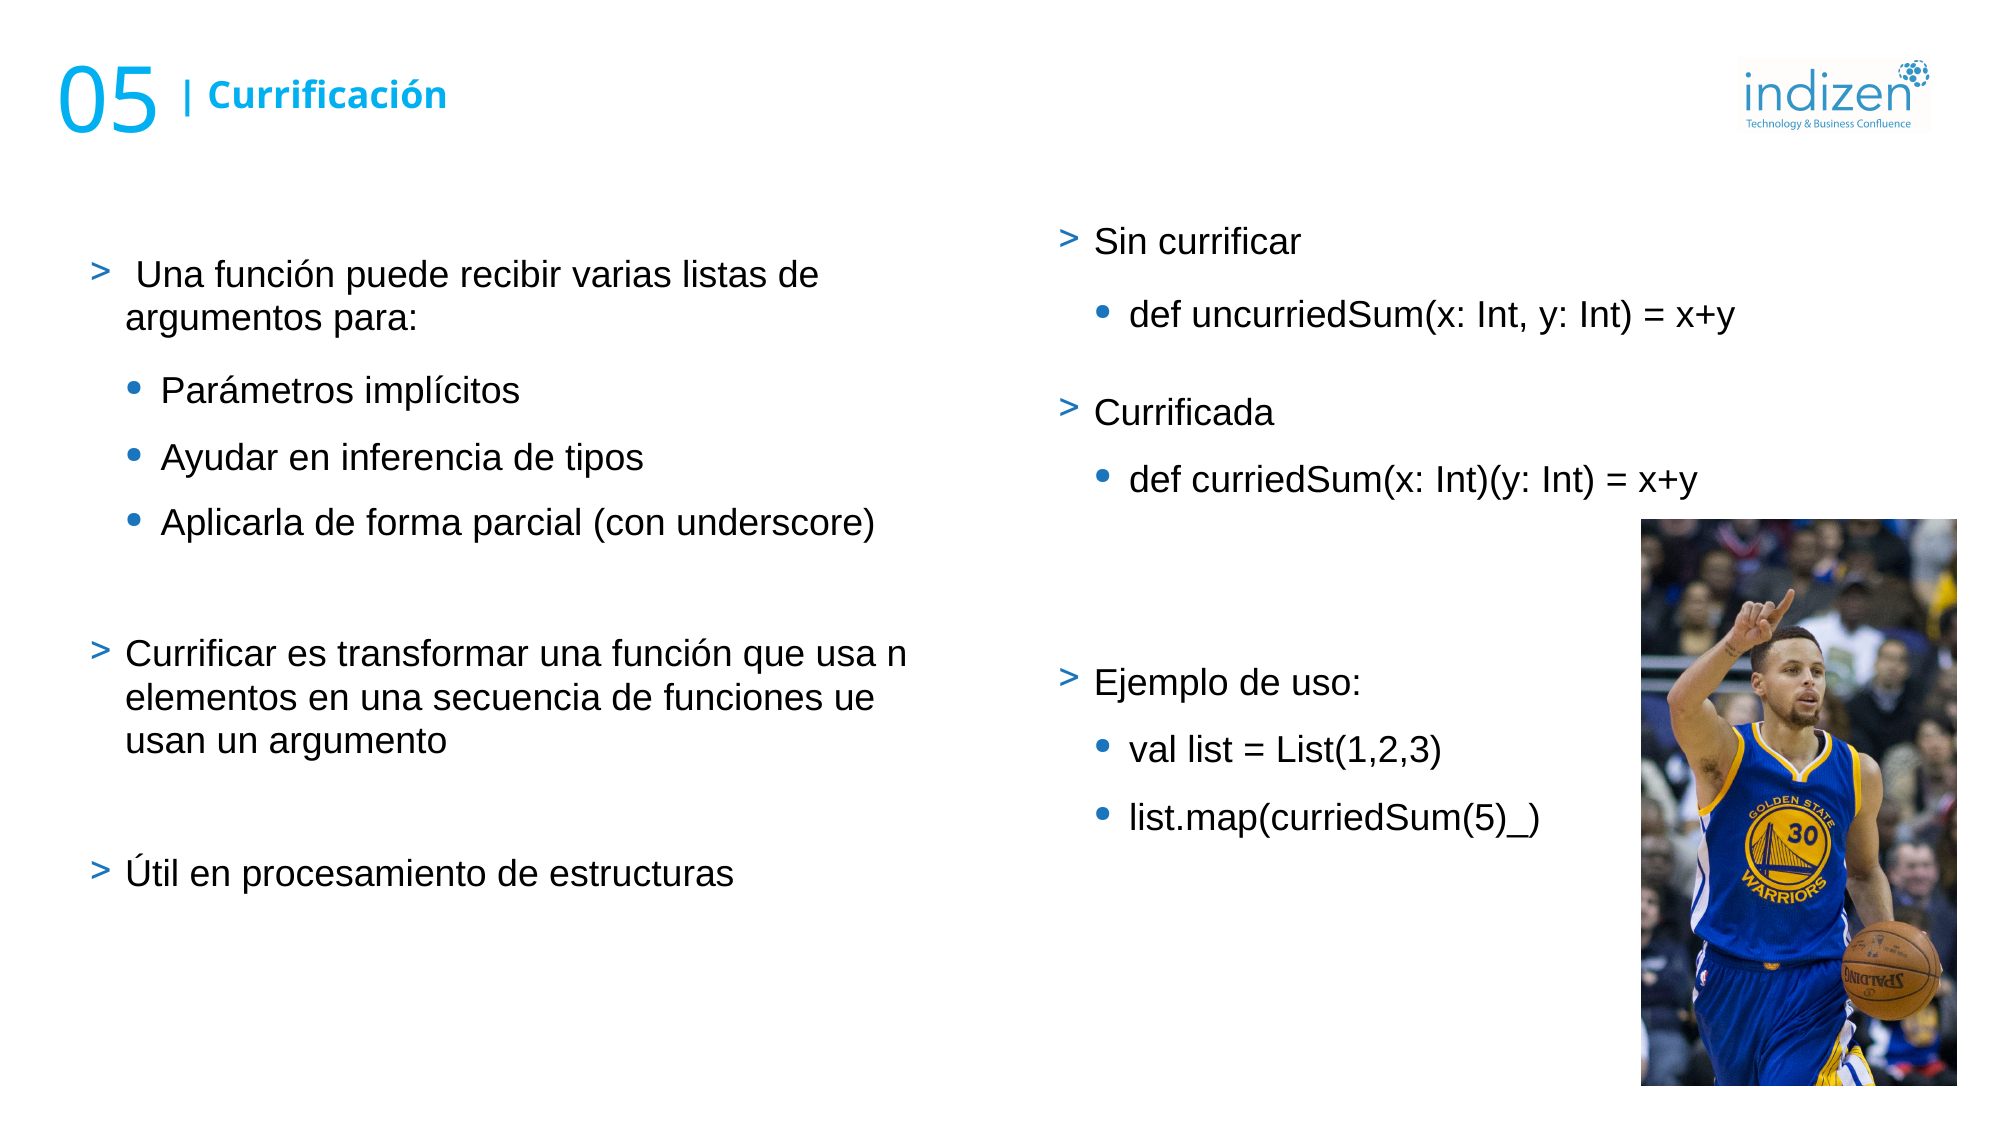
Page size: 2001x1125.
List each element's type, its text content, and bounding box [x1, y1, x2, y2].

picture [1641, 519, 1957, 1086]
picture [1737, 57, 1931, 133]
text_box | Currificación [157, 60, 1276, 126]
text_box 05 [69, 72, 96, 126]
text_box Una función puede recibir varias listas de argumentos para: Parámetros implícitos Ayudar en inferencia de tipos Aplicarla de forma parcial (con underscore) Currificar es transformar una función que usa n elementos en una secuencia de funciones ue usan un argumento Útil en procesamiento de estructuras [75, 200, 981, 945]
text_box Sin currificar def uncurriedSum(x: Int, y: Int) = x+y Currificada def curriedSum(x: Int)(y: Int) = x+y Ejemplo de uso: val list = List(1,2,3) list.map(curriedSum(5)_) [1043, 212, 1949, 957]
text_box 05 [41, 45, 1392, 127]
